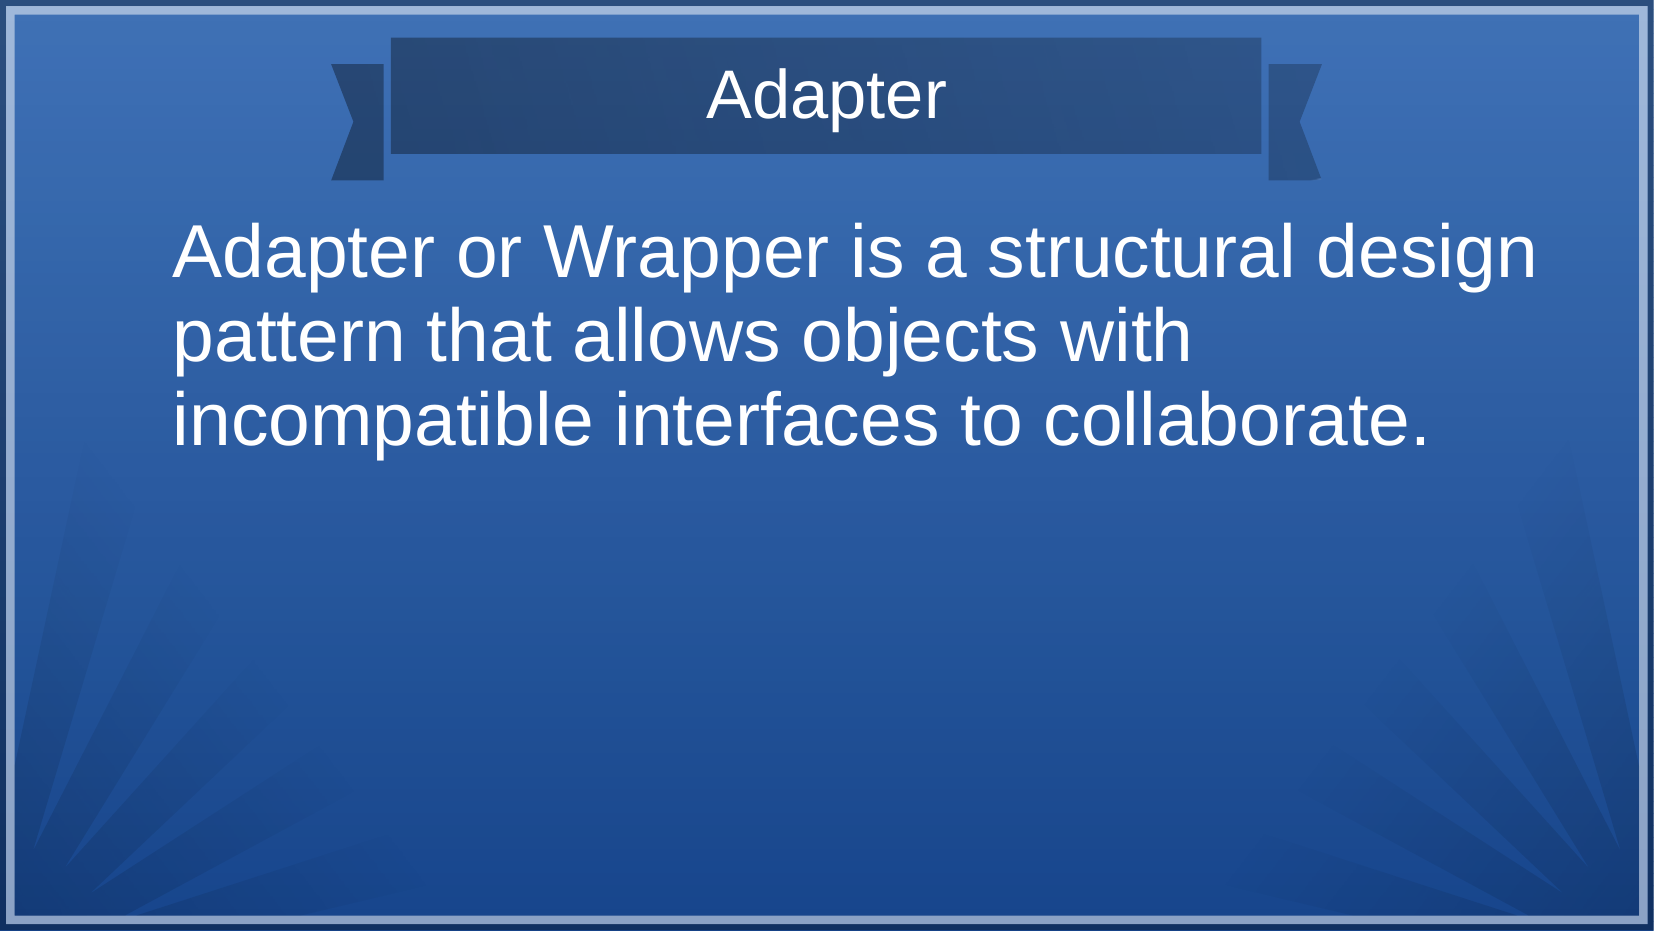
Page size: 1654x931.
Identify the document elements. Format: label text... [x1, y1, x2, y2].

title Adapter [389, 35, 1264, 154]
list Adapter or Wrapper is a structural design pattern that allows objects with incompatible interfaces to collaborate. [101, 210, 1591, 833]
